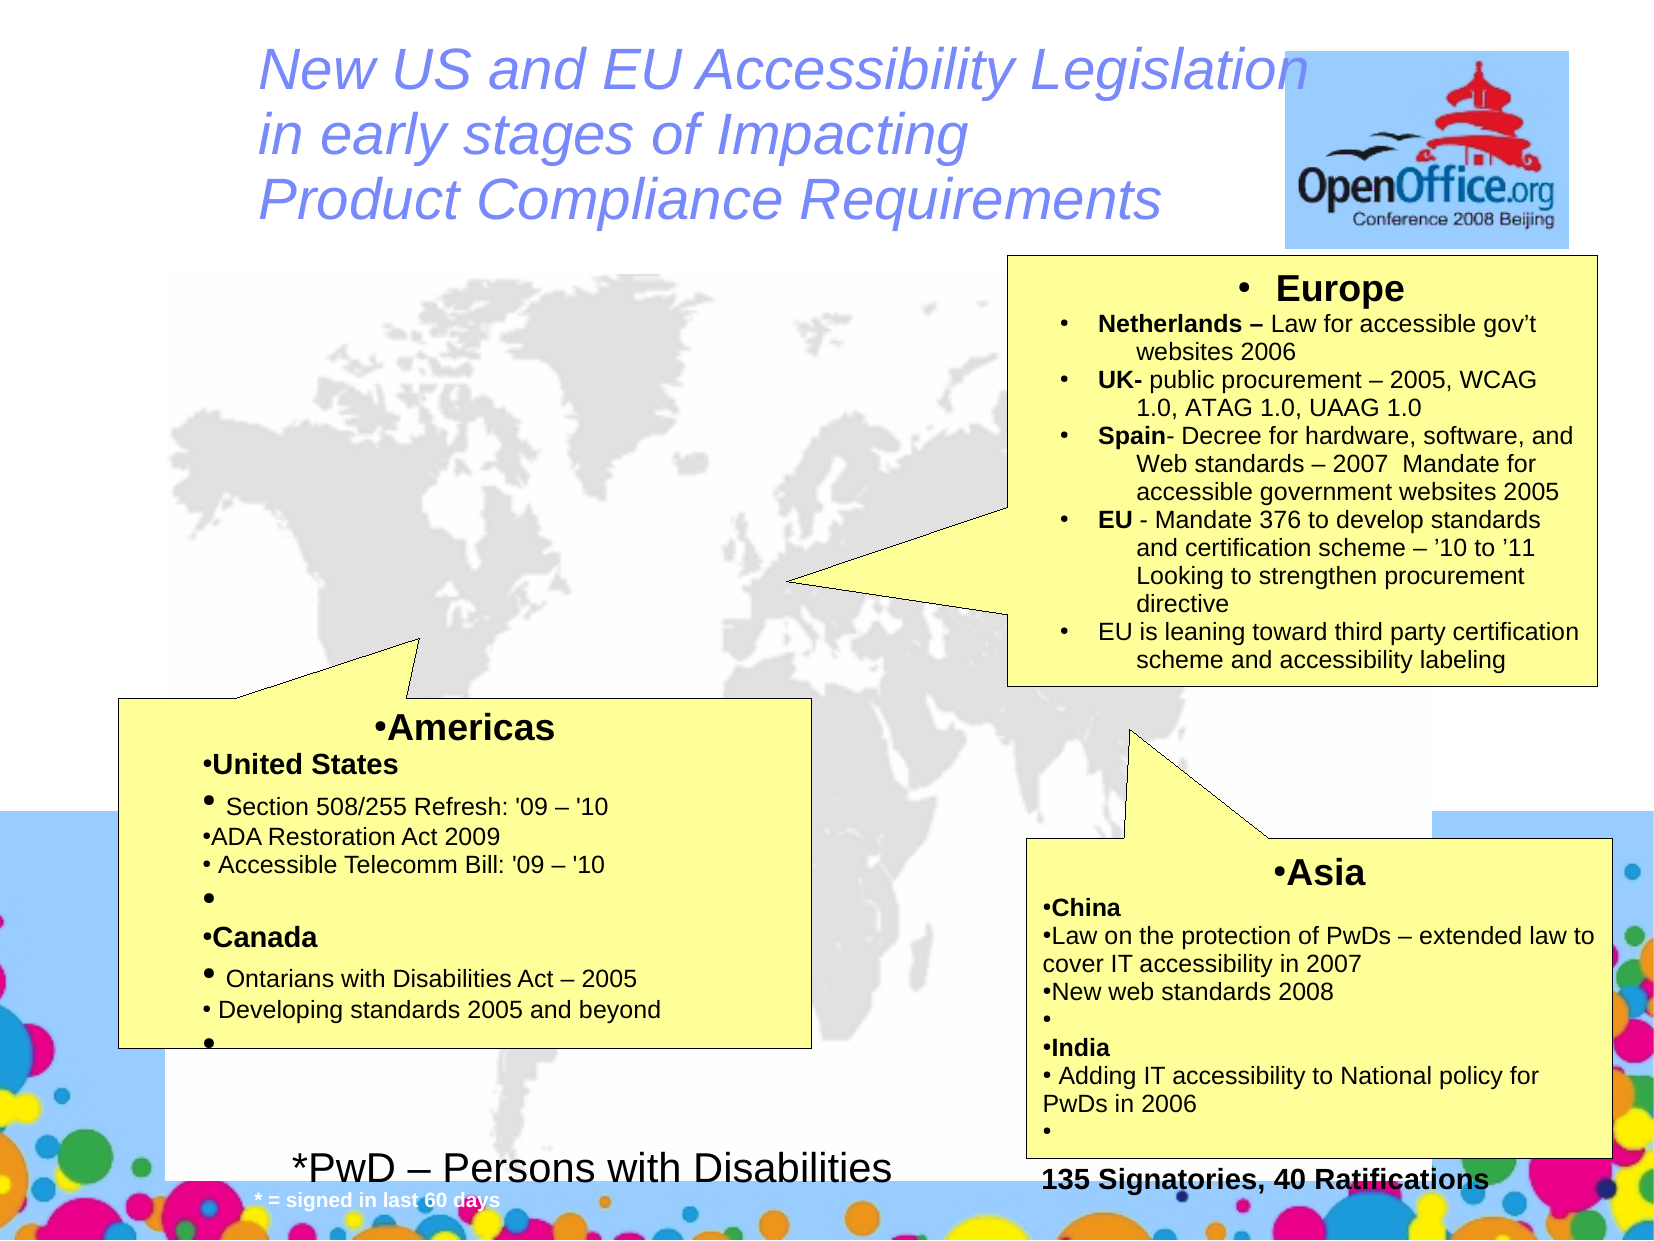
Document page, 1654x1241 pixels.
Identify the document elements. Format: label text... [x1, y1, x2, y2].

text_box Americas United States Section 508/255 Refresh: '09 – '10 ADA Restoration Act 2009 Accessible Telecomm Bill: '09 – '10 Canada Ontarians with Disabilities Act – 2005 Developing standards 2005 and beyond [118, 638, 812, 1049]
title New US and EU Accessibility Legislation in early stages of Impacting Product Compliance Requirements [243, 29, 1650, 247]
text_box *PwD – Persons with Disabilities [276, 1136, 1033, 1204]
text_box Europe Netherlands – Law for accessible gov’t websites 2006 UK- public procurement – 2005, WCAG 1.0, ATAG 1.0, UAAG 1.0 Spain- Decree for hardware, software, and Web standards – 2007 Mandate for accessible government websites 2005 EU - Mandate 376 to develop standards and certification scheme – ’10 to ’11 Looking to strengthen procurement directive EU is leaning toward third party certification scheme and accessibility labeling [786, 255, 1598, 687]
picture [0, 274, 1654, 1240]
text_box Asia China Law on the protection of PwDs – extended law to cover IT accessibility in 2007 New web standards 2008 India Adding IT accessibility to National policy for PwDs in 2006 [1026, 729, 1613, 1159]
text_box 135 Signatories, 40 Ratifications [970, 1159, 1563, 1212]
text_box * = signed in last 60 days [239, 1182, 623, 1227]
